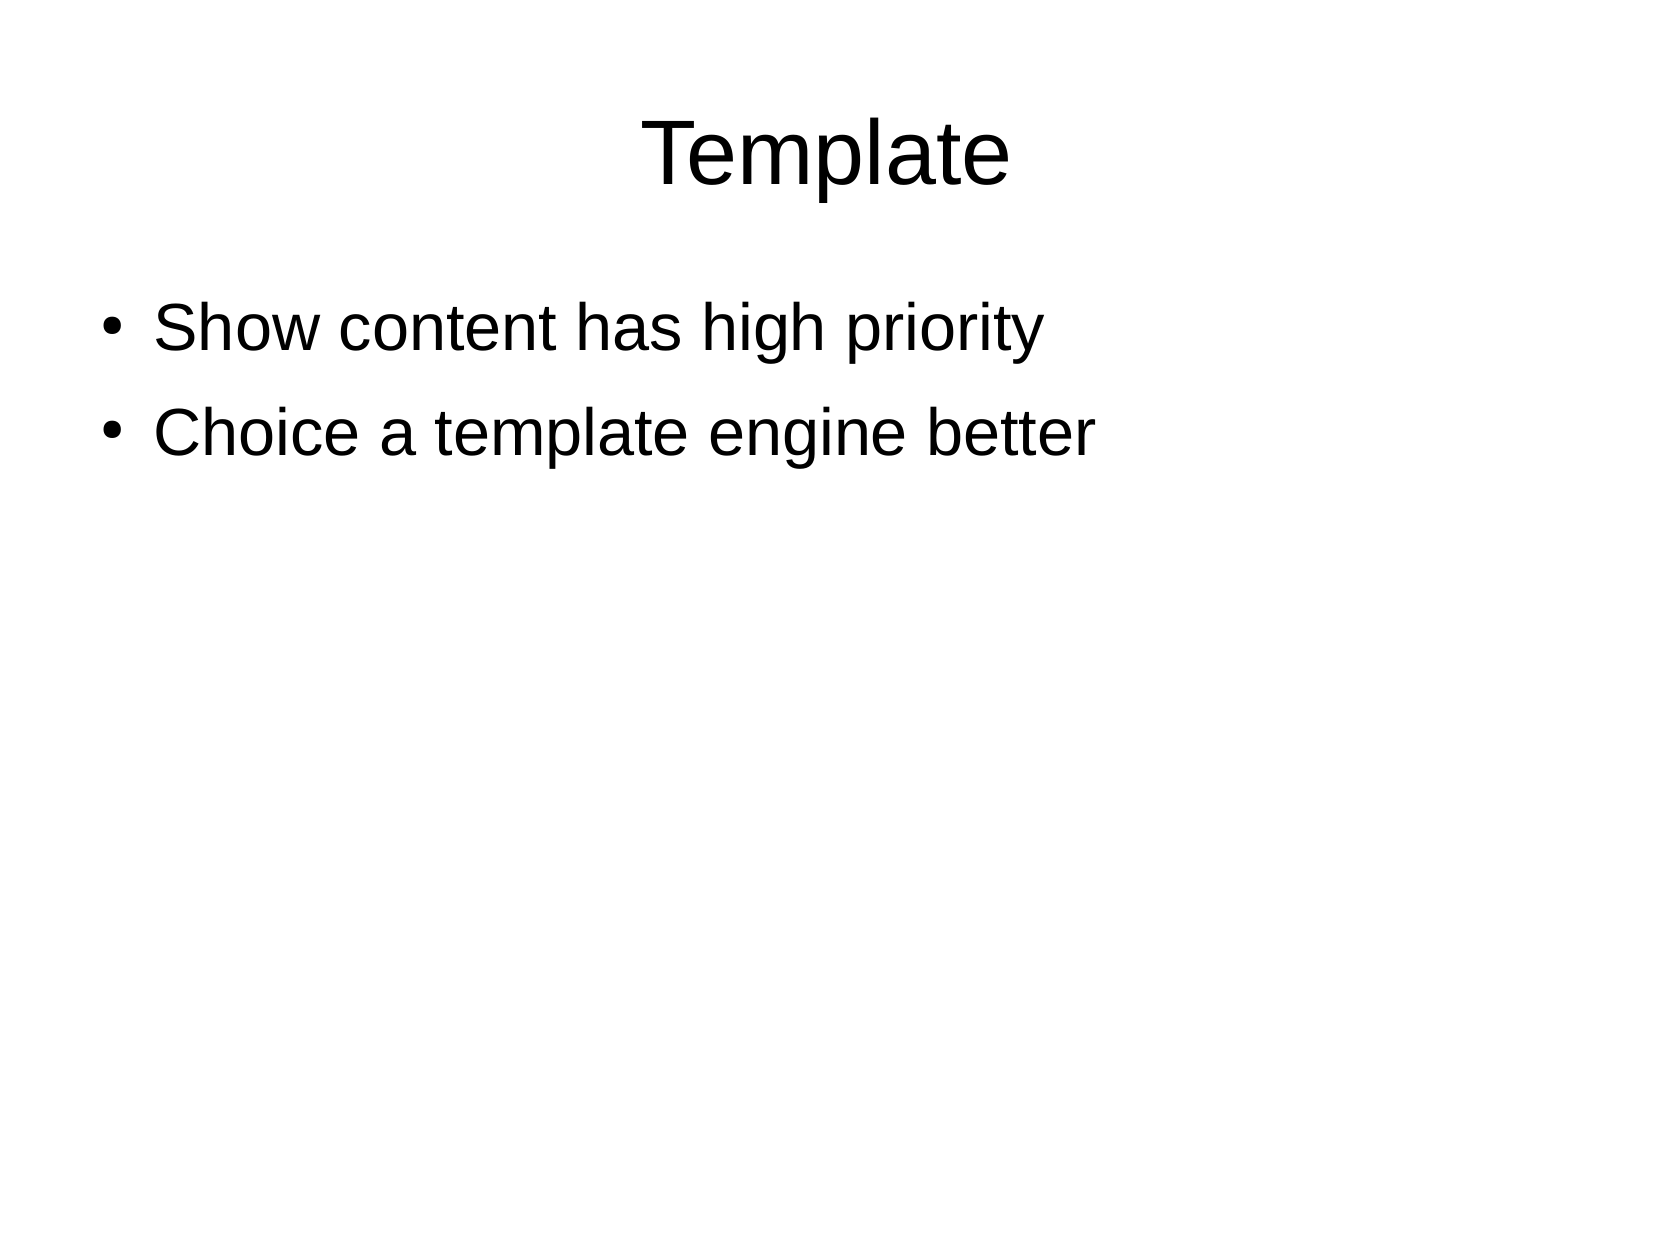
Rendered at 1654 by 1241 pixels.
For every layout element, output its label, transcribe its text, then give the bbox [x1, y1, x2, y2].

list Show content has high priority Choice a template engine better [82, 290, 1571, 1010]
title Template [82, 49, 1571, 257]
